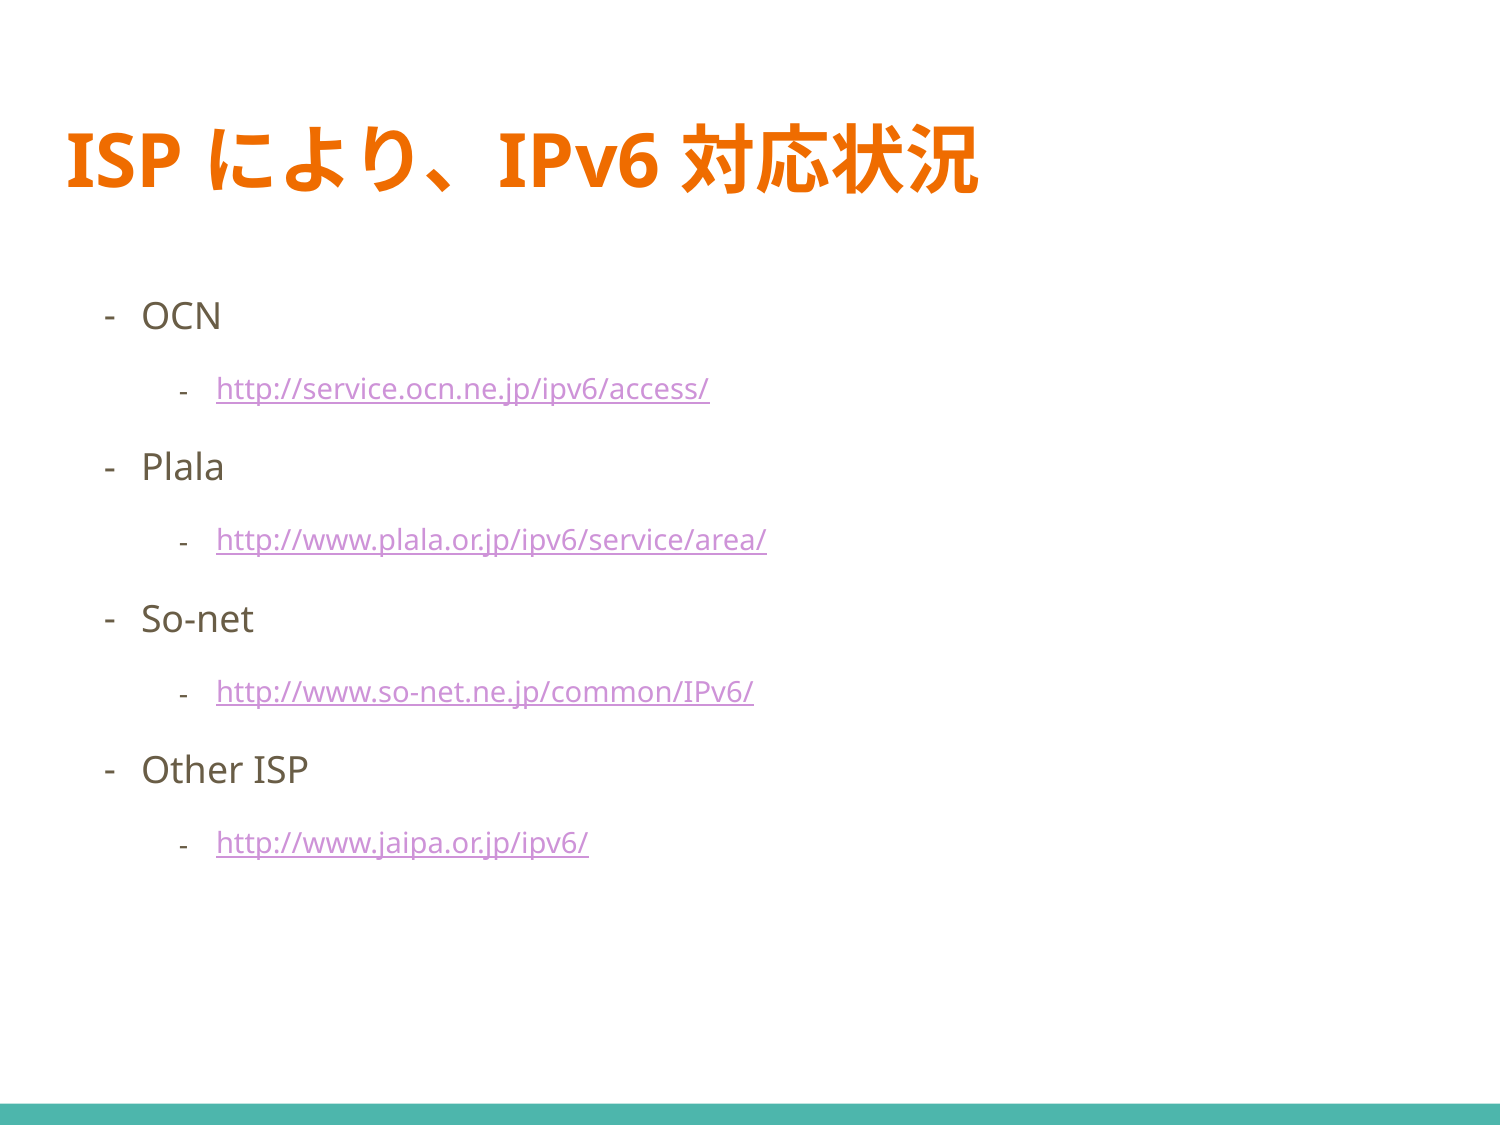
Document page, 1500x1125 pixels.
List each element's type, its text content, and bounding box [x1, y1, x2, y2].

list OCN http://service.ocn.ne.jp/ipv6/access/ Plala http://www.plala.or.jp/ipv6/service/area/ So-net http://www.so-net.ne.jp/common/IPv6/ Other ISP http://www.jaipa.or.jp/ipv6/ [51, 276, 1449, 1000]
title ISP により、IPv6 対応状況 [51, 97, 1449, 252]
